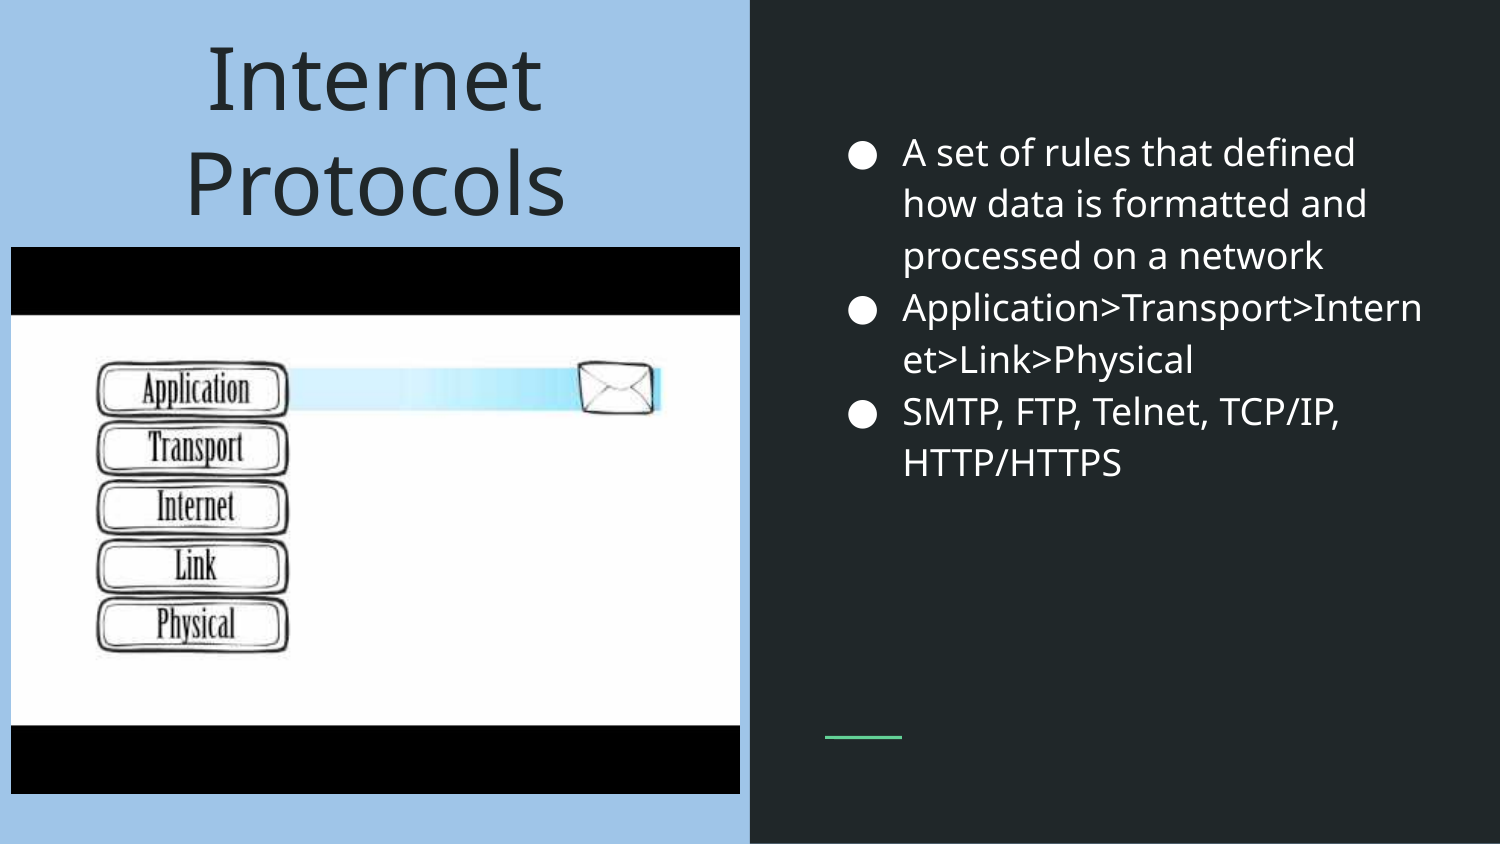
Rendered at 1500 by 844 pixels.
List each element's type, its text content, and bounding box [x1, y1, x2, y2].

picture [11, 247, 740, 794]
list A set of rules that defined how data is formatted and processed on a network Application>Transport>Internet>Link>Physical SMTP, FTP, Telnet, TCP/IP, HTTP/HTTPS [812, 0, 1442, 607]
title Internet Protocols [43, 0, 708, 247]
